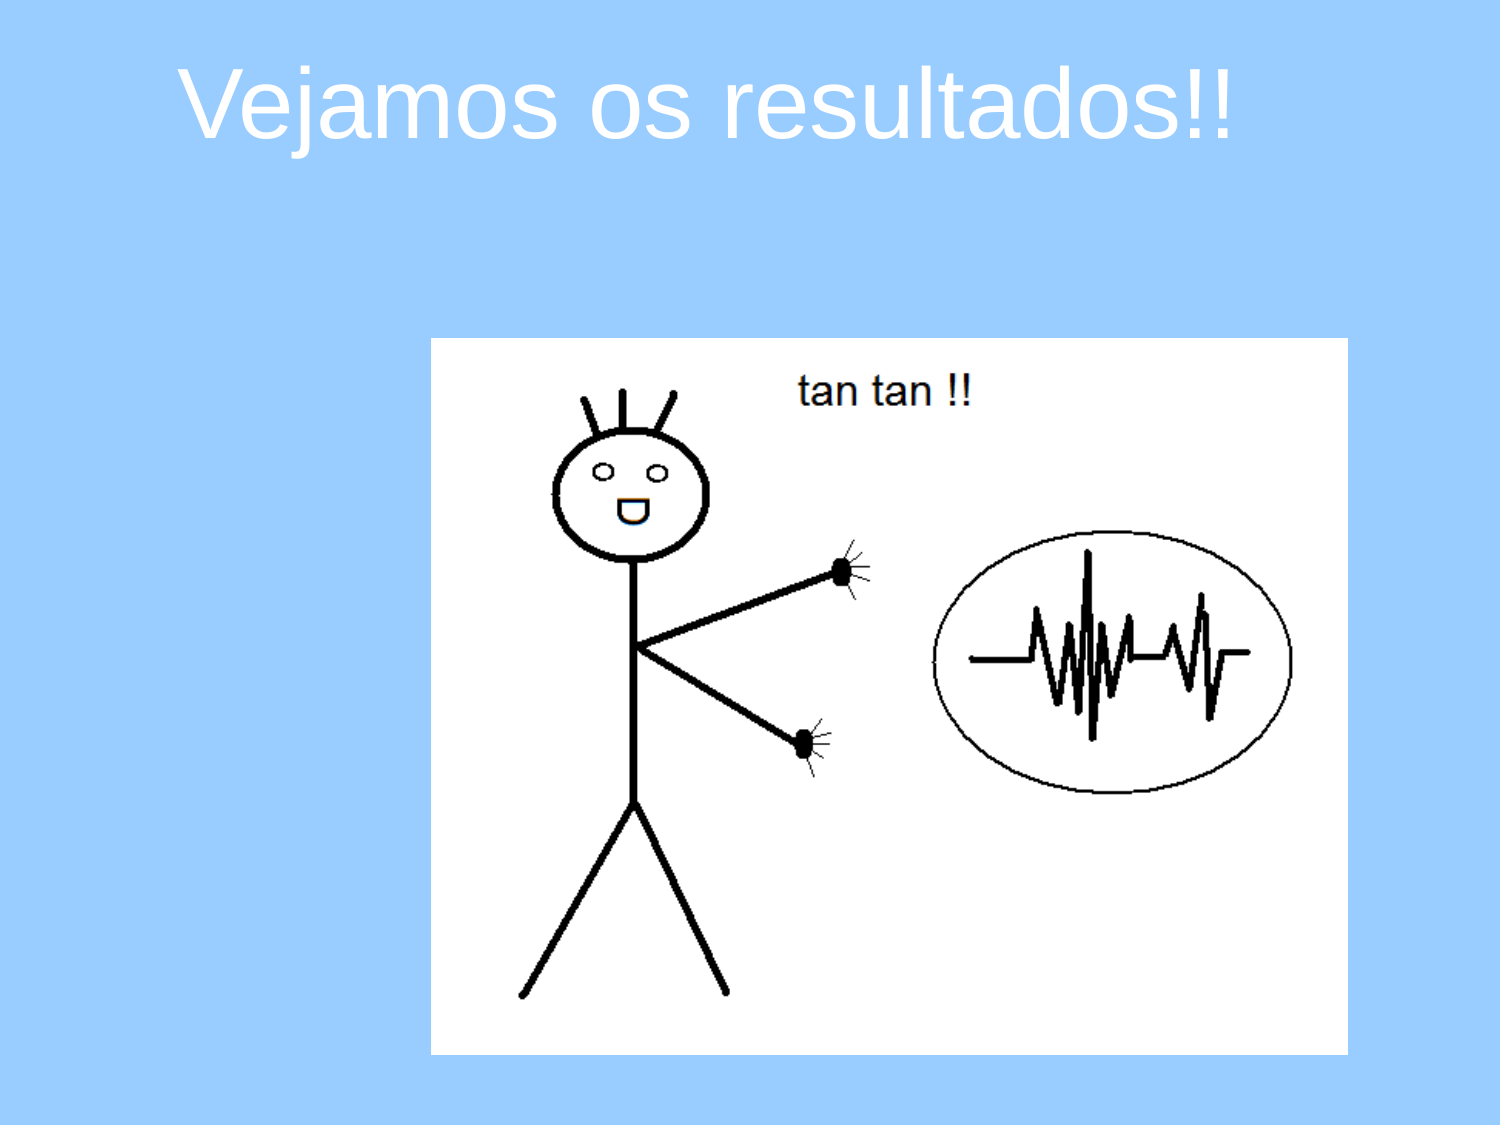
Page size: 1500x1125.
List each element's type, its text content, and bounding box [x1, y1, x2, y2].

picture [431, 338, 1348, 1055]
title Vejamos os resultados!! [32, 23, 1383, 234]
